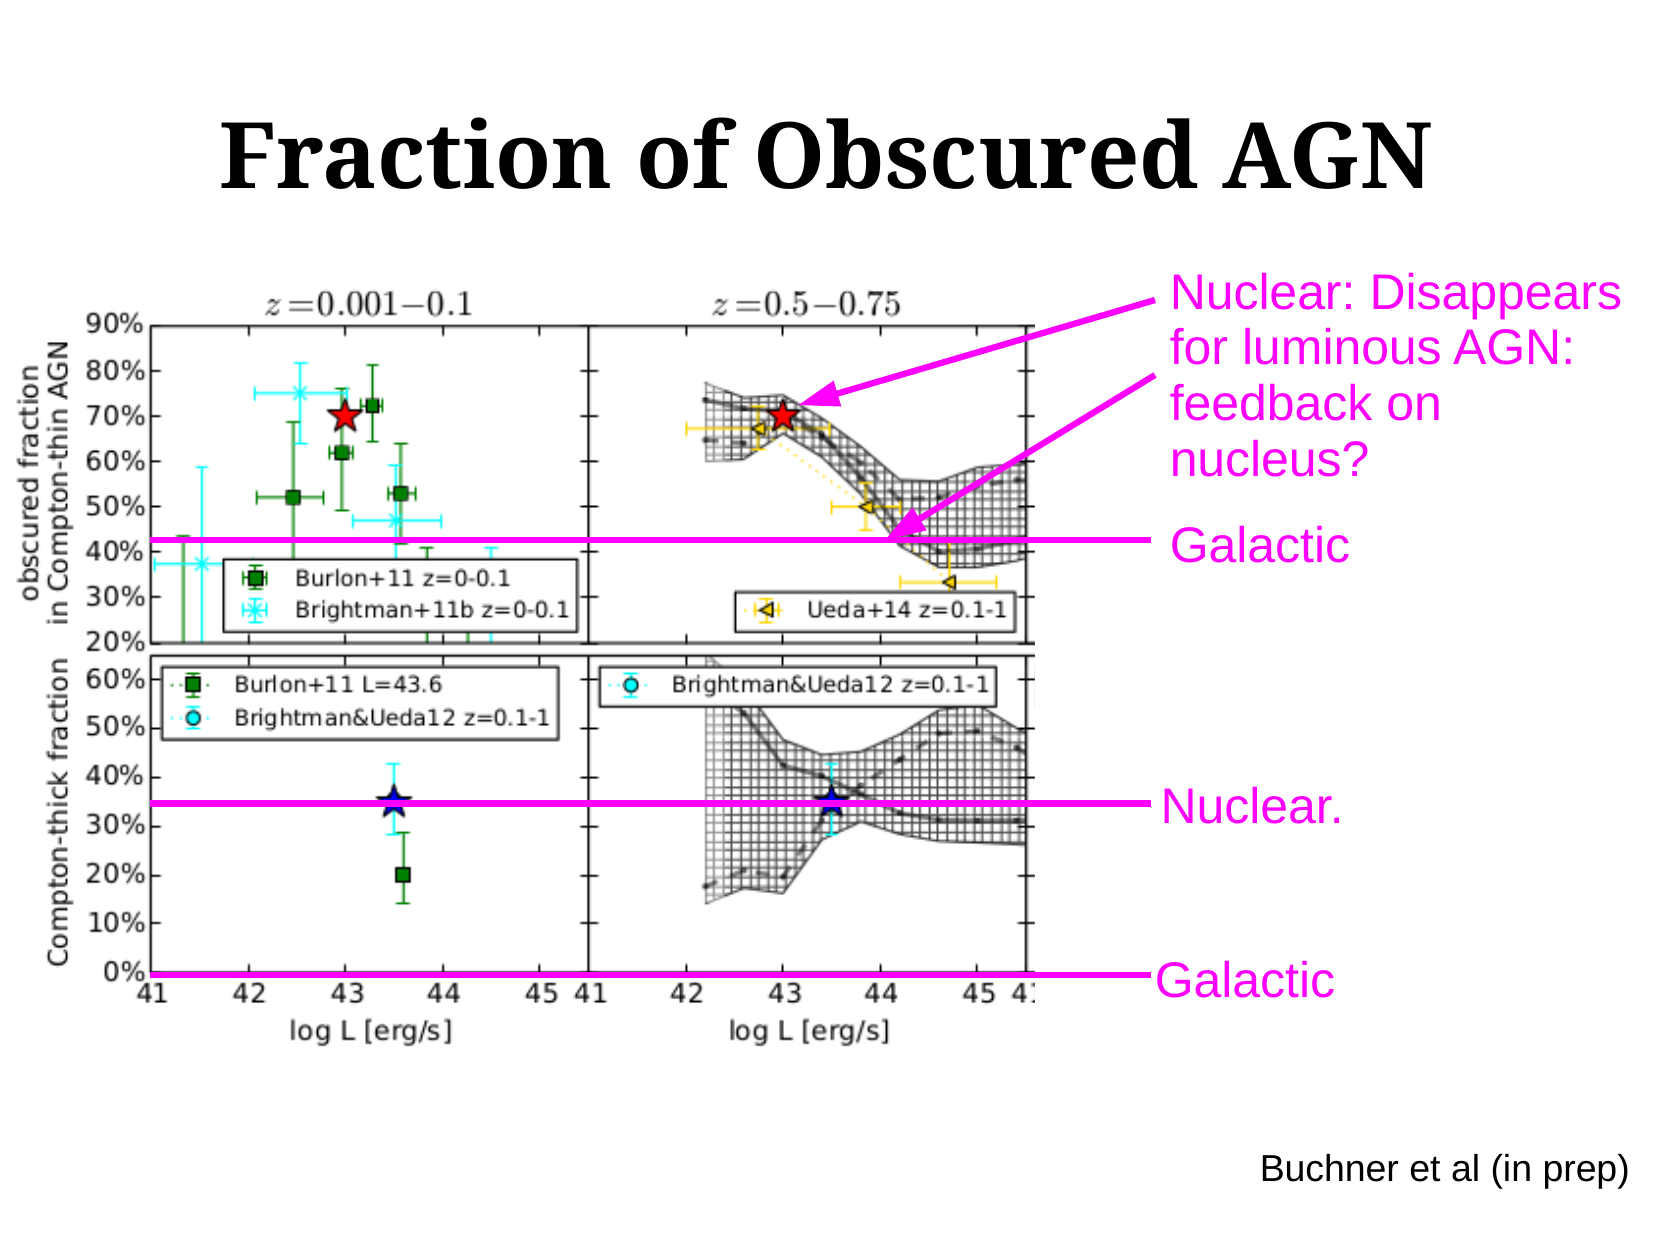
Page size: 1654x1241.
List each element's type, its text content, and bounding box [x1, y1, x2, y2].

text_box Nuclear. [1145, 770, 1654, 945]
text_box Nuclear: Disappears for luminous AGN: feedback on nucleus? [1155, 256, 1654, 542]
text_box Galactic [1155, 542, 1654, 721]
text_box Buchner et al (in prep) [1245, 1140, 1646, 1239]
picture [13, 285, 1036, 1062]
text_box Galactic [1140, 945, 1654, 1231]
title Fraction of Obscured AGN [82, 49, 1571, 257]
picture [903, 453, 1036, 537]
